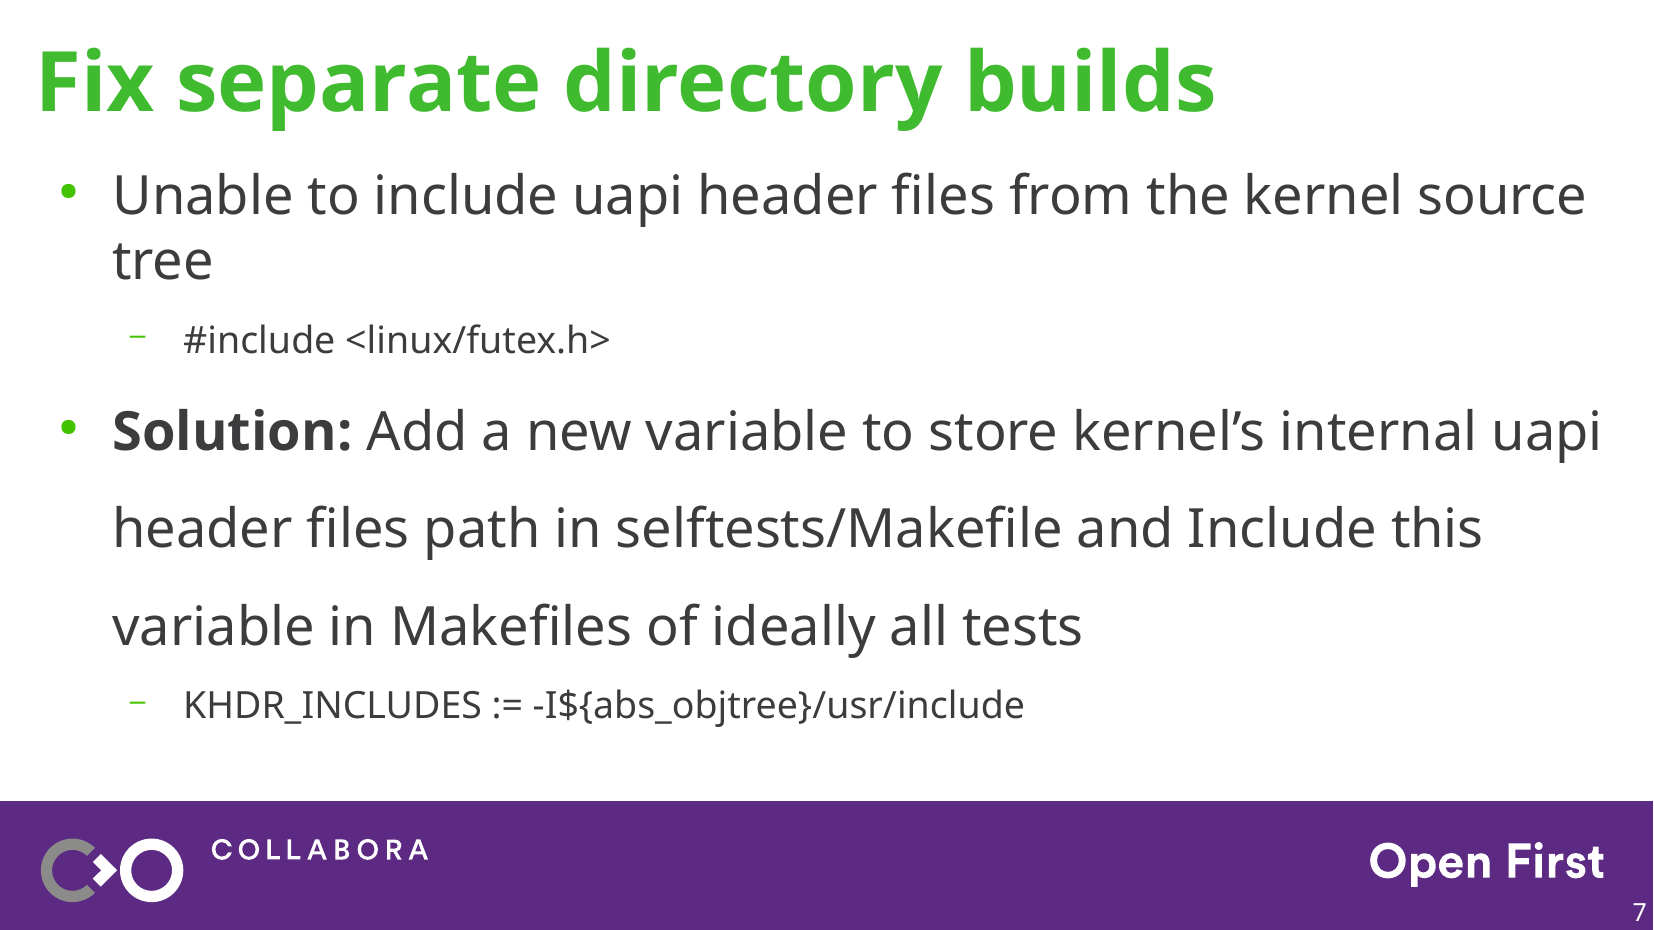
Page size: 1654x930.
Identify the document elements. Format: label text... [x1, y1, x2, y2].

title Fix separate directory builds [35, 28, 1608, 192]
list Unable to include uapi header files from the kernel source tree #include <linux/futex.h> Solution: Add a new variable to store kernel’s internal uapi header files path in selftests/Makefile and Include this variable in Makefiles of ideally all tests KHDR_INCLUDES := -I${abs_objtree}/usr/include [41, 160, 1613, 804]
